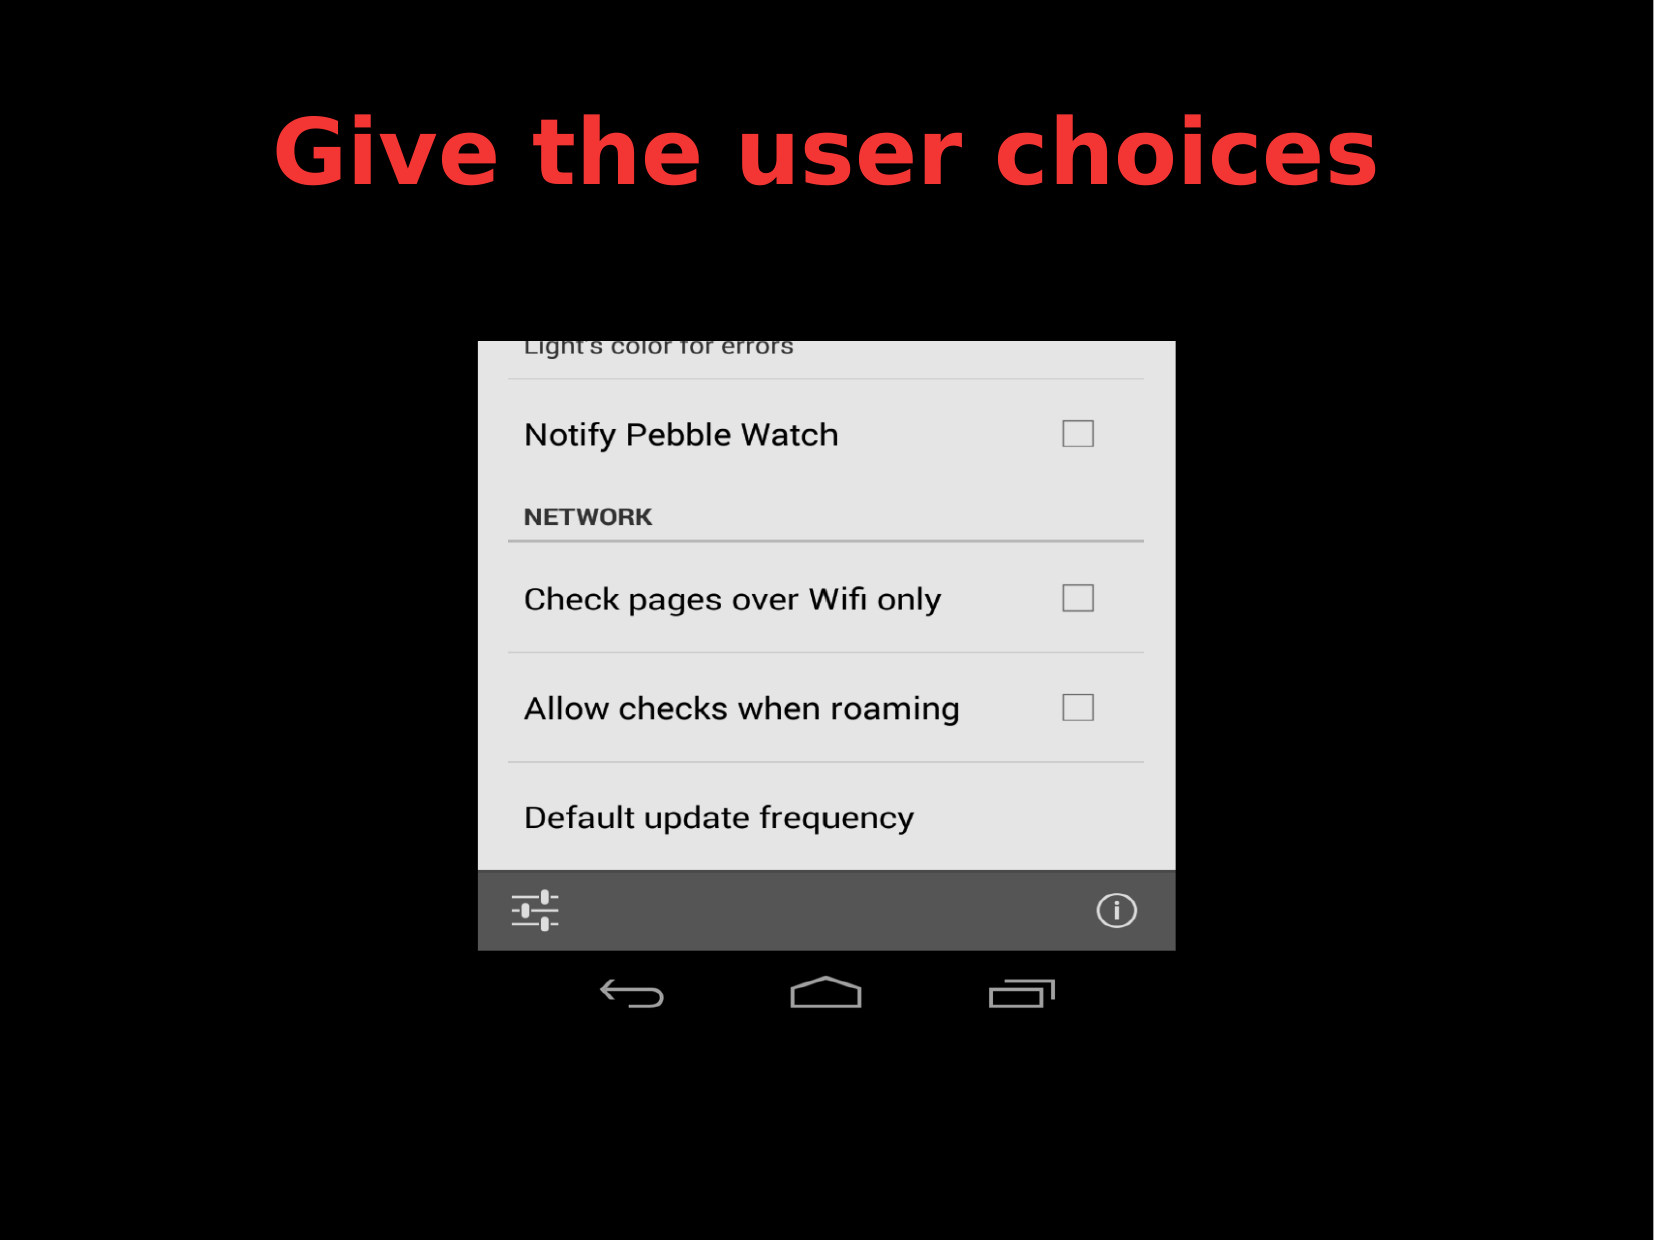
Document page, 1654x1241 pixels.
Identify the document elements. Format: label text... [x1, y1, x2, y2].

picture [477, 341, 1176, 1031]
title Give the user choices [82, 49, 1571, 257]
